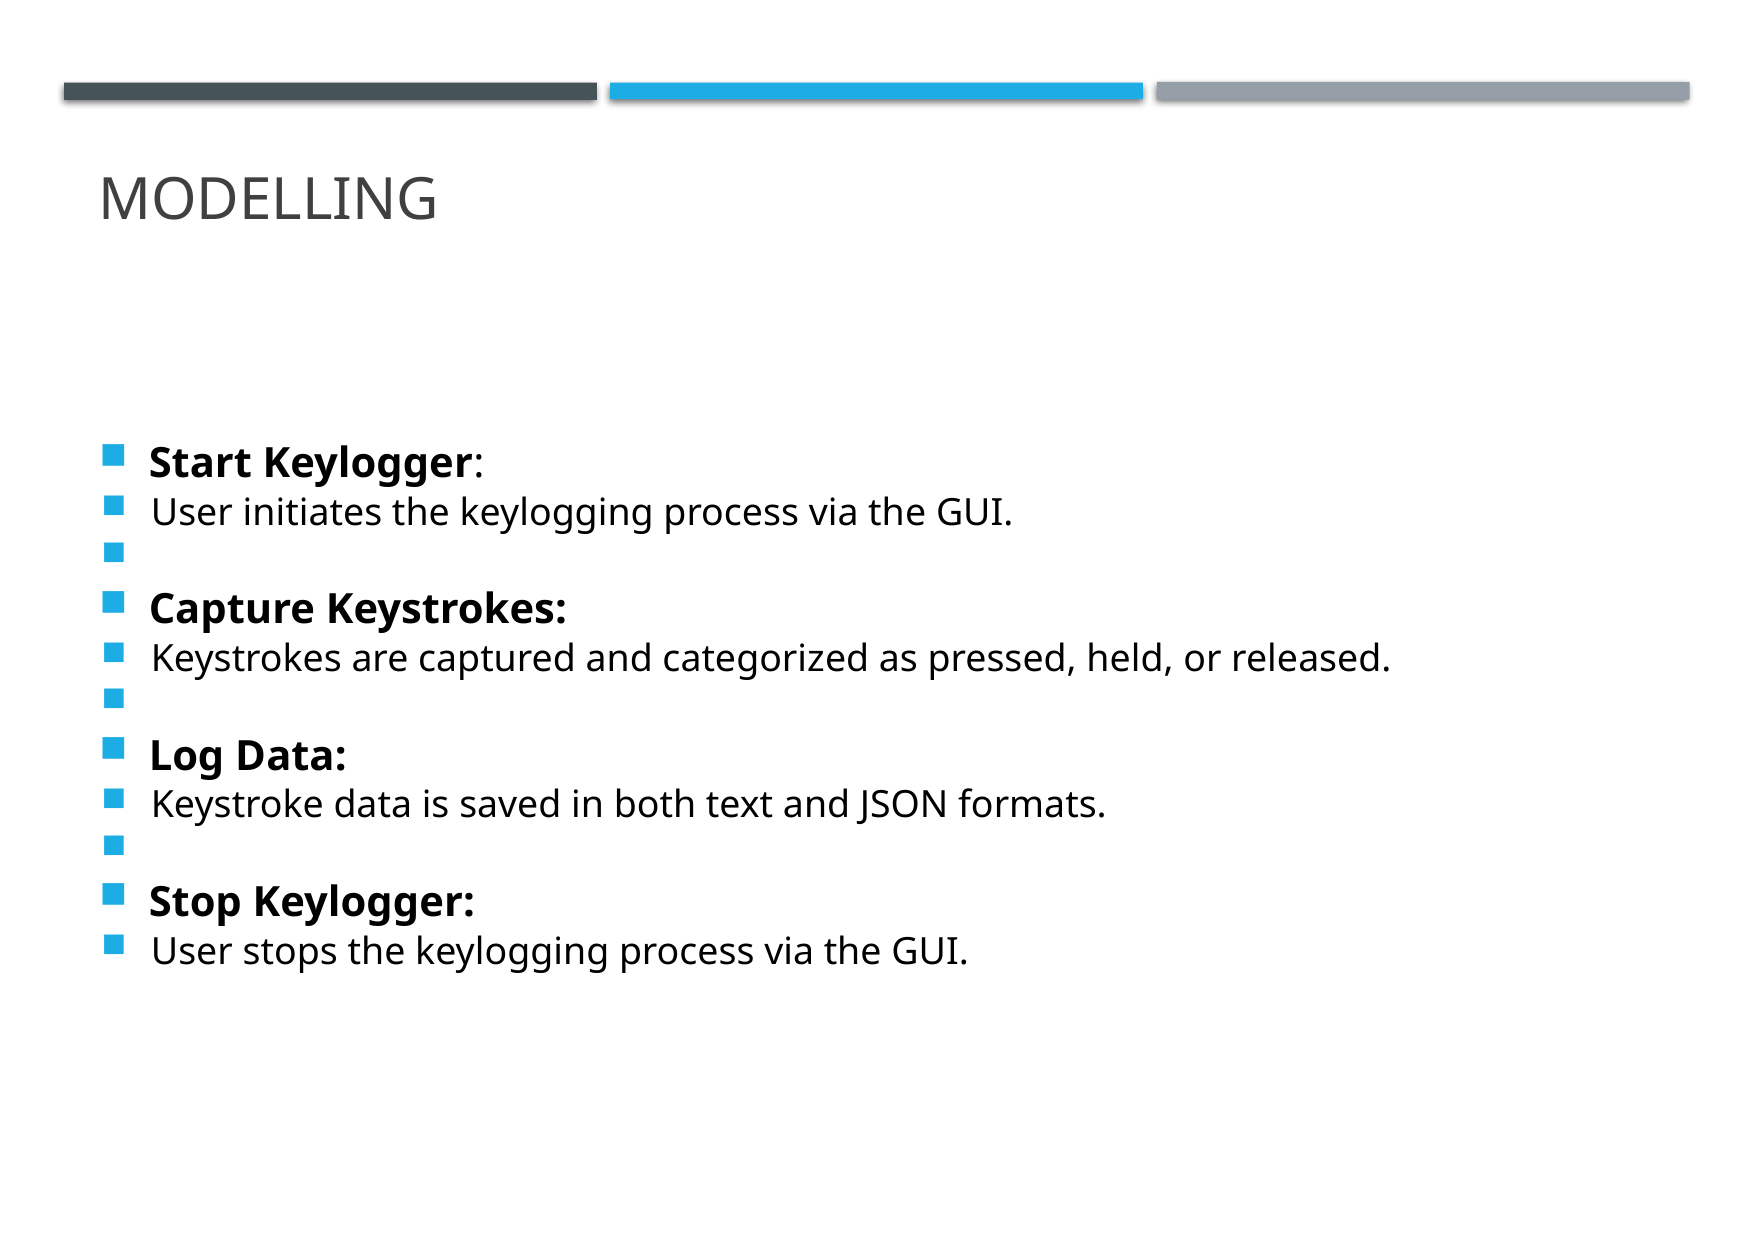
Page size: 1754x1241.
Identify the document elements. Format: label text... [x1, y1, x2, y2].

list Start Keylogger: User initiates the keylogging process via the GUI. Capture Keystrokes: Keystrokes are captured and categorized as pressed, held, or released. Log Data: Keystroke data is saved in both text and JSON formats. Stop Keylogger: User stops the keylogging process via the GUI. [83, 375, 1671, 1033]
title MODELLING [83, 89, 1671, 305]
